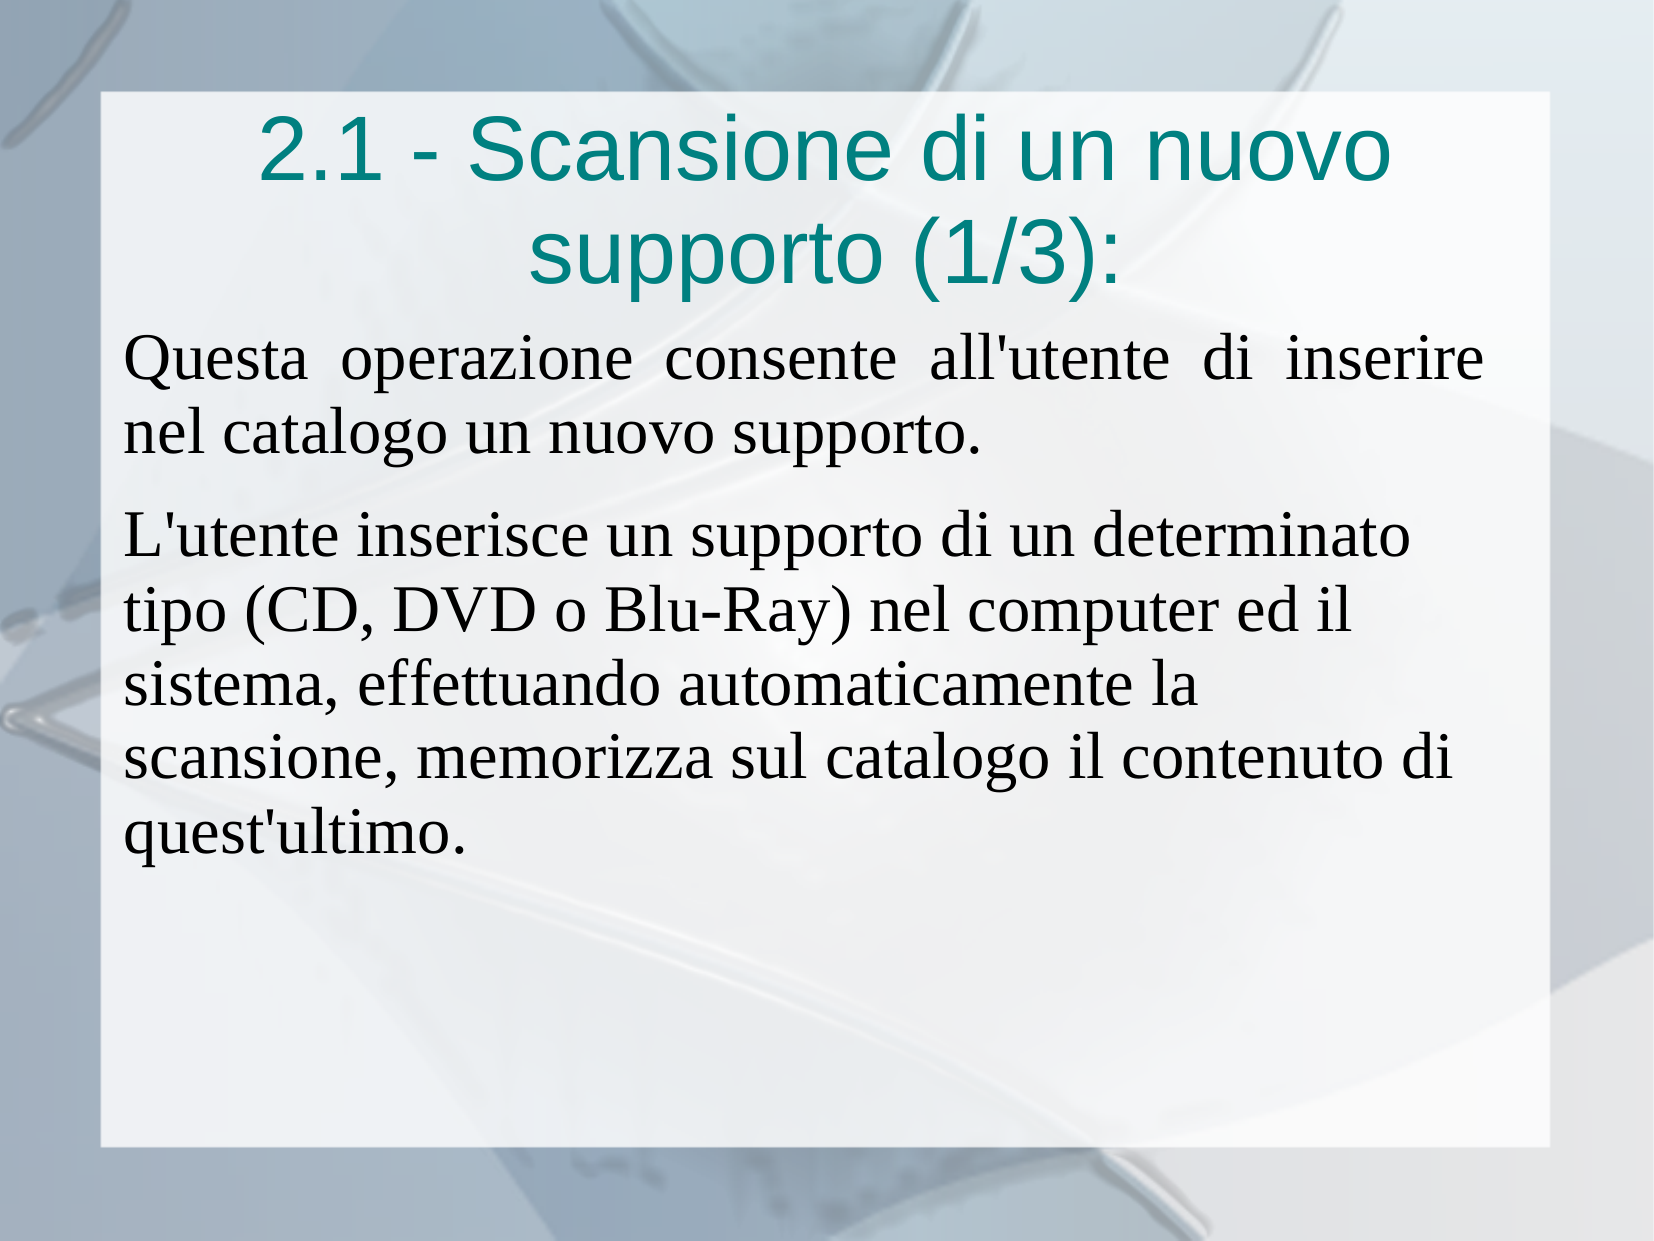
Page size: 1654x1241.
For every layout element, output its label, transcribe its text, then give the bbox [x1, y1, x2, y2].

list Questa operazione consente all'utente di inserire nel catalogo un nuovo supporto. L'utente inserisce un supporto di un determinato tipo (CD, DVD o Blu-Ray) nel computer ed il sistema, effettuando automaticamente la scansione, memorizza sul catalogo il contenuto di quest'ultimo. [124, 319, 1489, 931]
title 2.1 - Scansione di un nuovo supporto (1/3): [118, 97, 1536, 303]
picture [0, 0, 1654, 1241]
